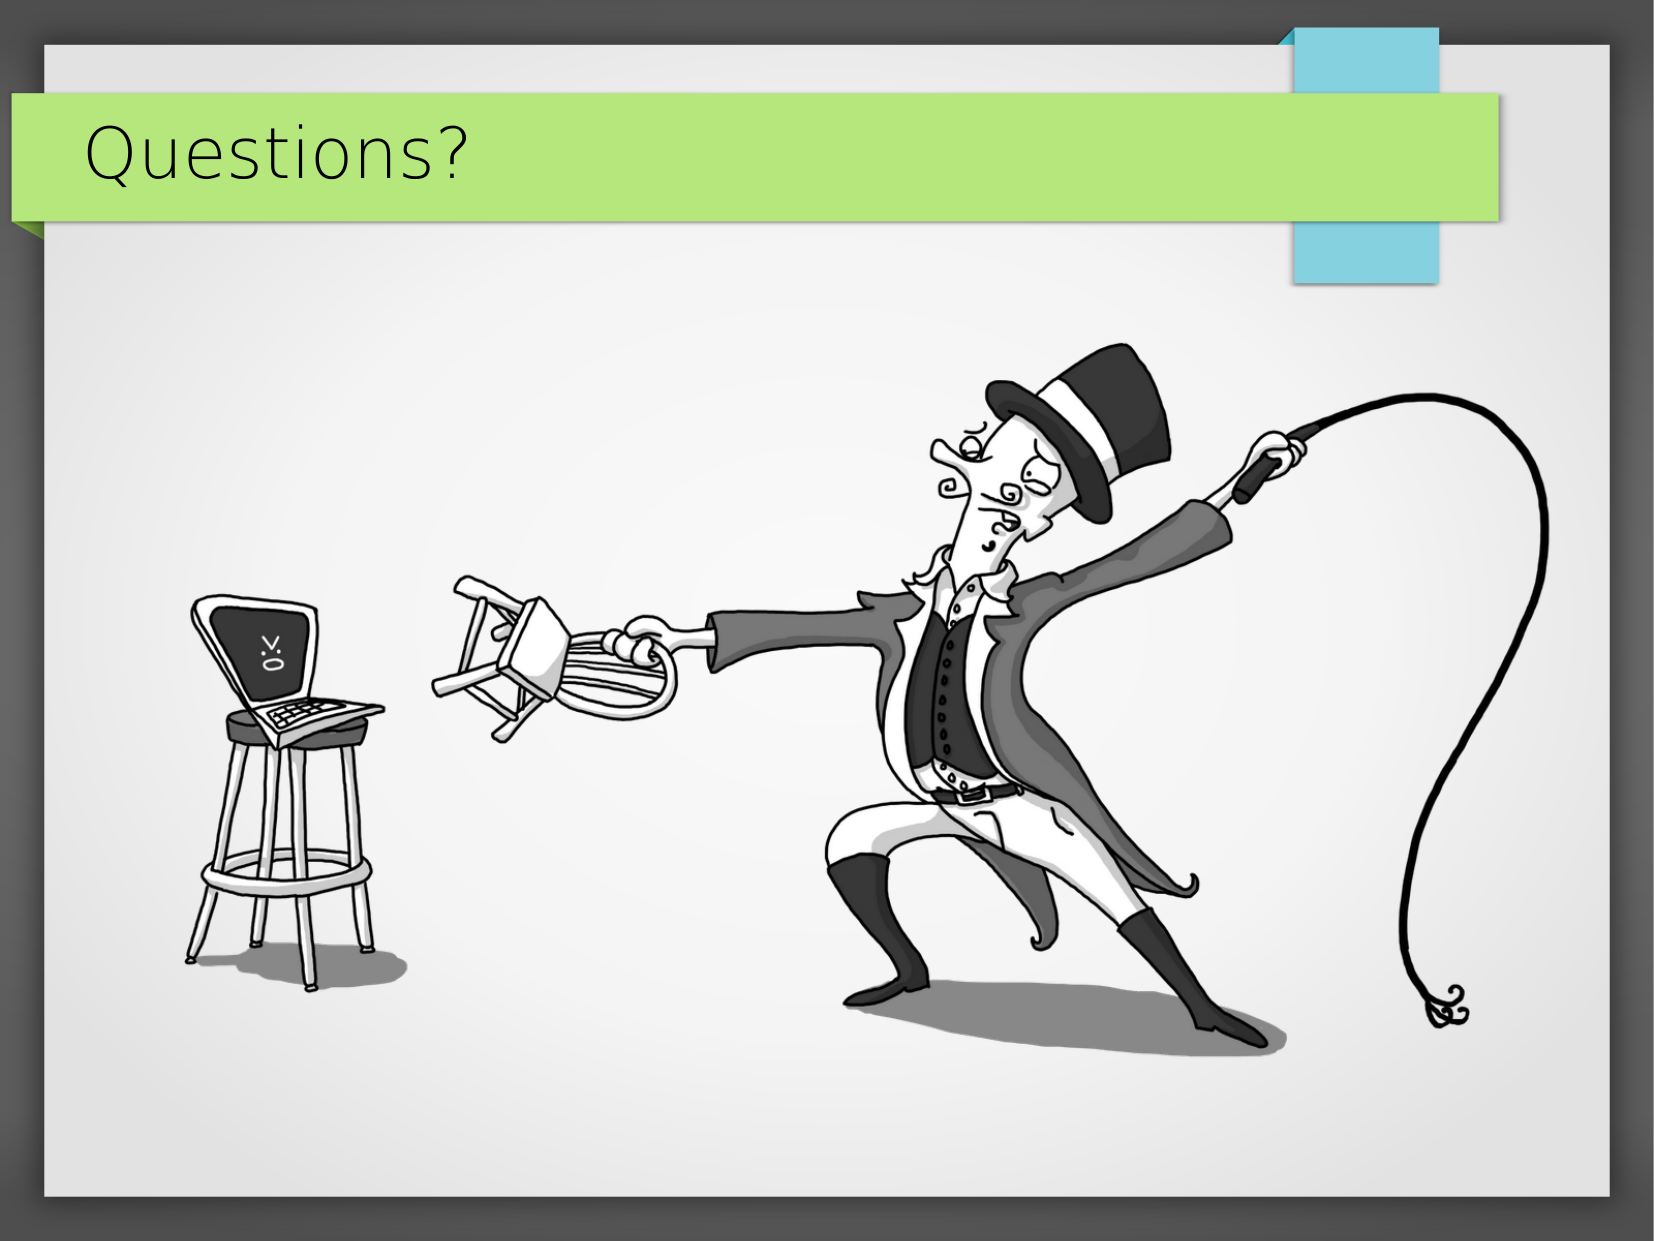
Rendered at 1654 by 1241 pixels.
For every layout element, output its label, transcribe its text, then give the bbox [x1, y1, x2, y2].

picture [0, 0, 1654, 1241]
title Questions? [82, 94, 1264, 213]
